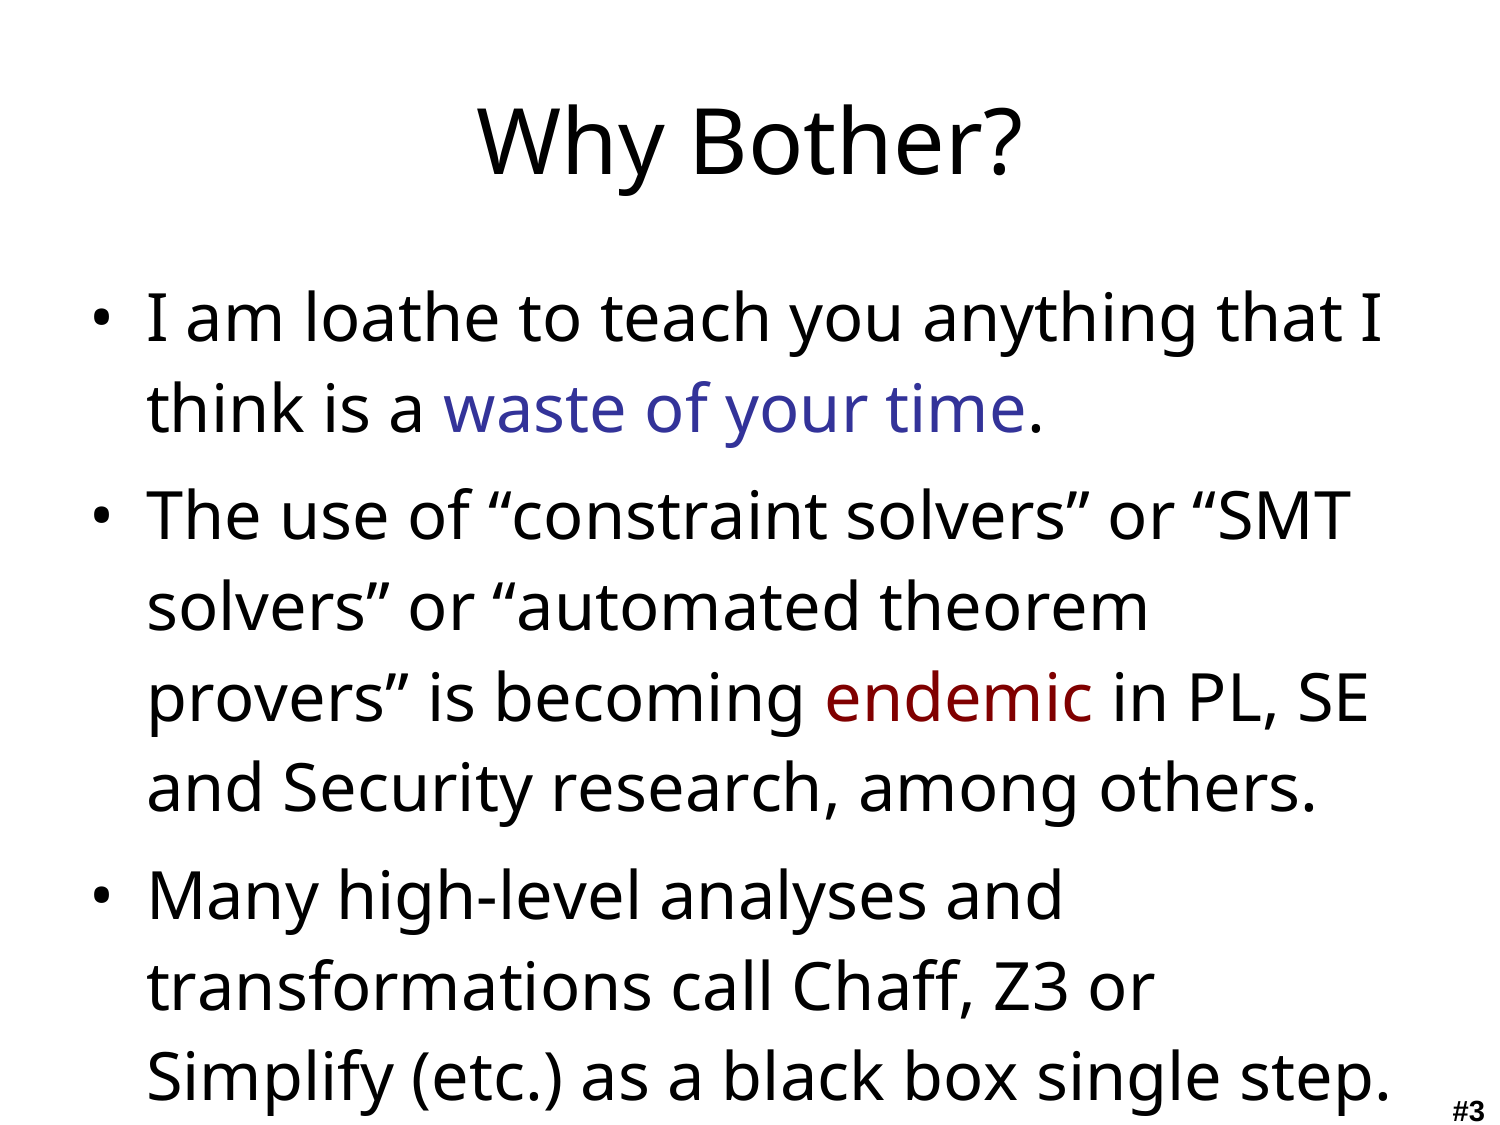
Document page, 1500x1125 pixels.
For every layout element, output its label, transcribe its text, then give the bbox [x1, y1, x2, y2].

title Why Bother? [75, 45, 1426, 233]
list I am loathe to teach you anything that I think is a waste of your time. The use of “constraint solvers” or “SMT solvers” or “automated theorem provers” is becoming endemic in PL, SE and Security research, among others. Many high-level analyses and transformations call Chaff, Z3 or Simplify (etc.) as a black box single step. [75, 262, 1426, 1076]
